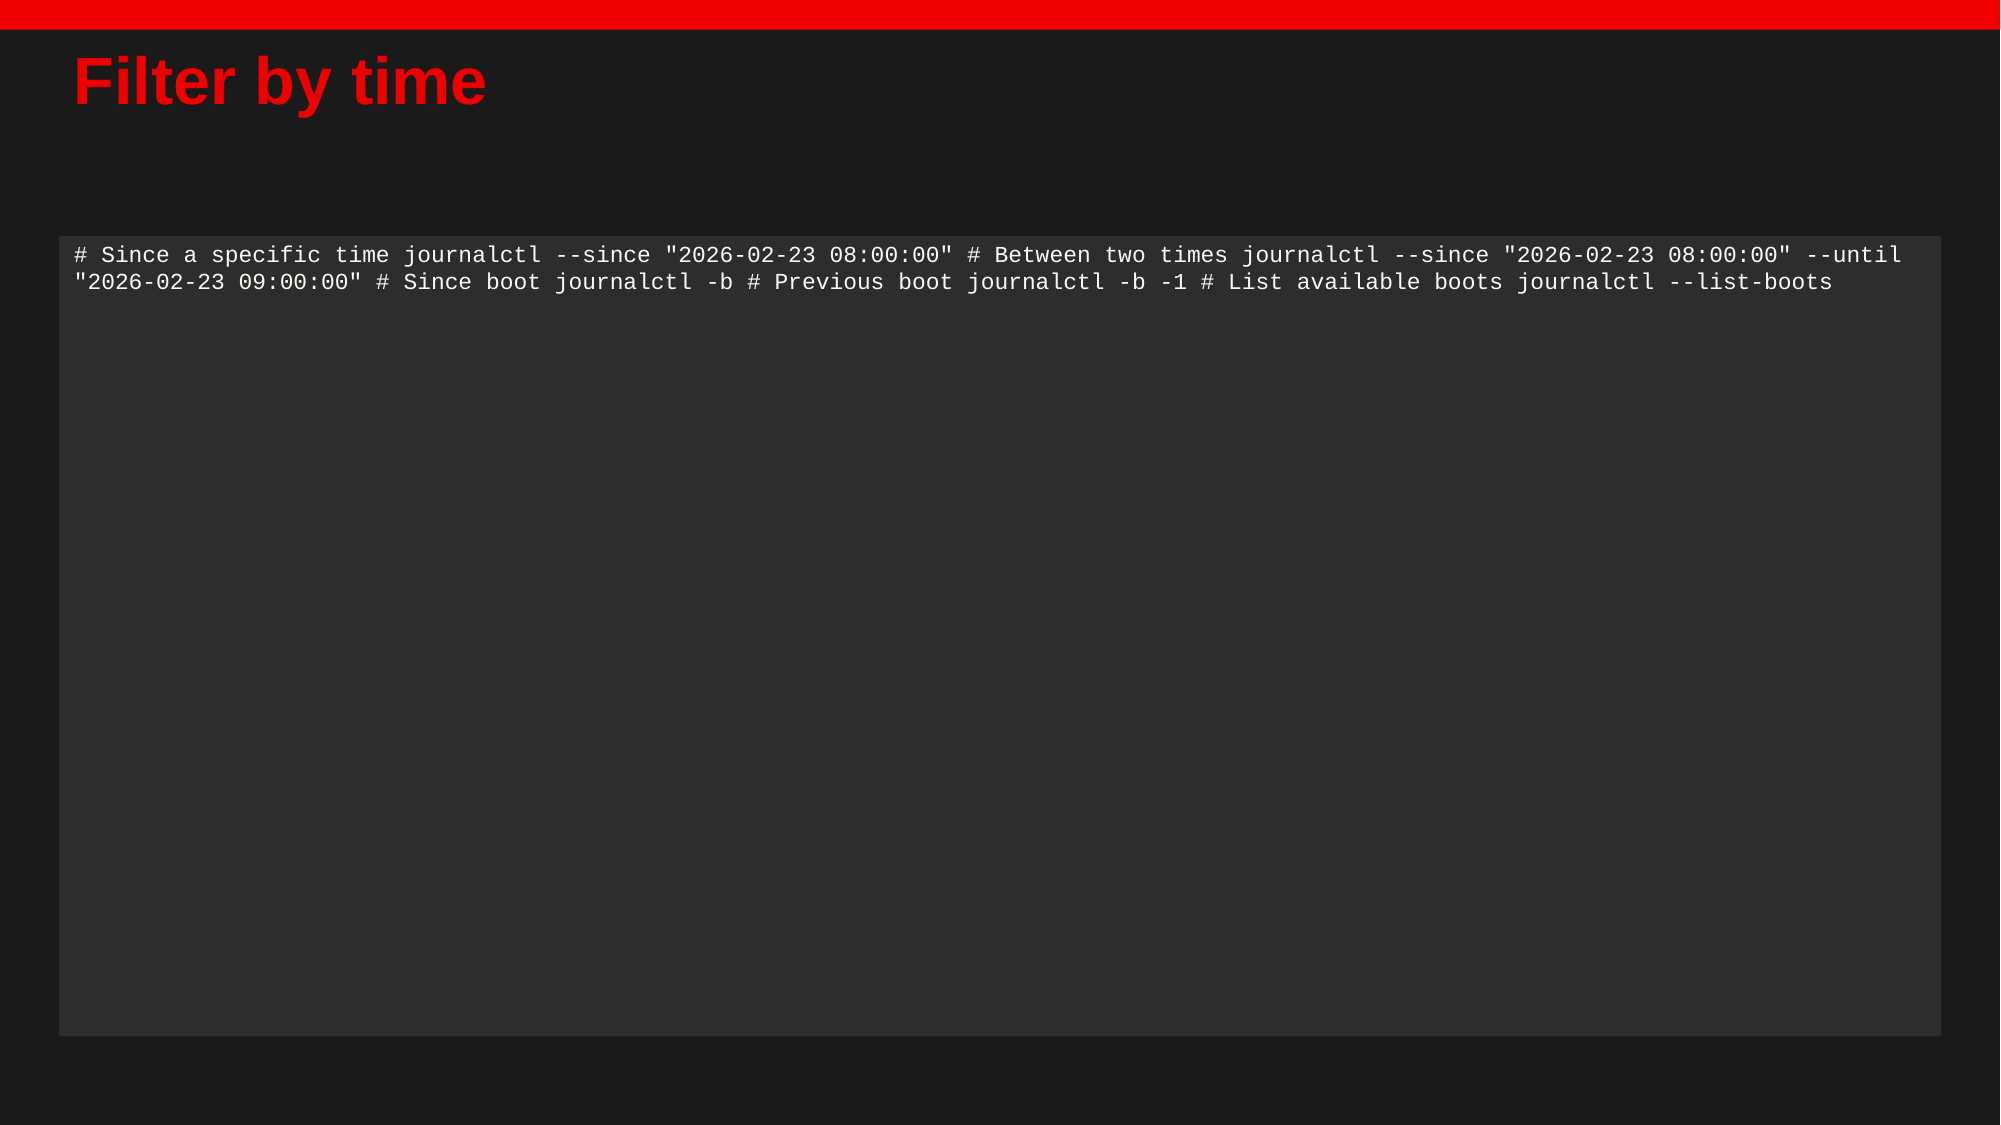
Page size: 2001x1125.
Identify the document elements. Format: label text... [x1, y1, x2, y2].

text_box Filter by time [59, 36, 1942, 208]
text_box # Since a specific time journalctl --since "2026-02-23 08:00:00" # Between two times journalctl --since "2026-02-23 08:00:00" --until "2026-02-23 09:00:00" # Since boot journalctl -b # Previous boot journalctl -b -1 # List available boots journalctl --list-boots [59, 236, 1942, 1037]
text_box [0, 0, 2001, 30]
